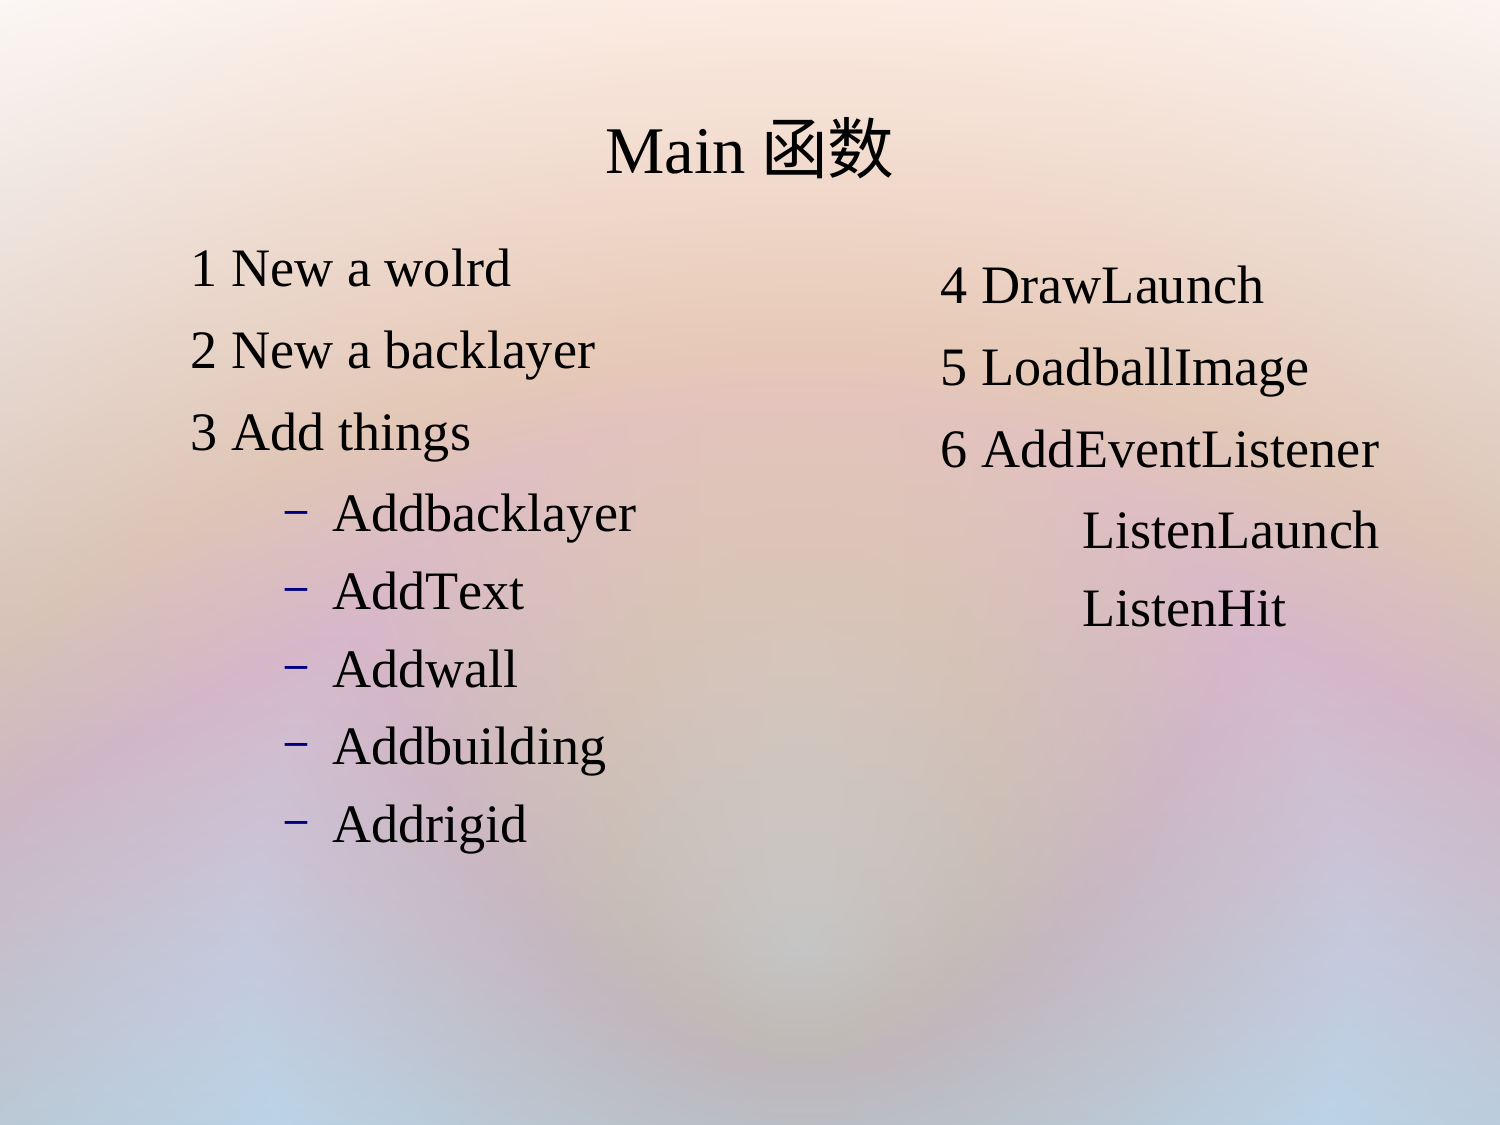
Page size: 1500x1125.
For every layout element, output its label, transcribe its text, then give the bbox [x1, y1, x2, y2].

list 4 DrawLaunch 5 LoadballImage 6 AddEventListener ListenLaunch ListenHit [870, 254, 1500, 802]
picture [0, 0, 1500, 1125]
list 1 New a wolrd 2 New a backlayer 3 Add things Addbacklayer AddText Addwall Addbuilding Addrigid [120, 237, 751, 1009]
title Main函数 [75, 50, 1425, 238]
